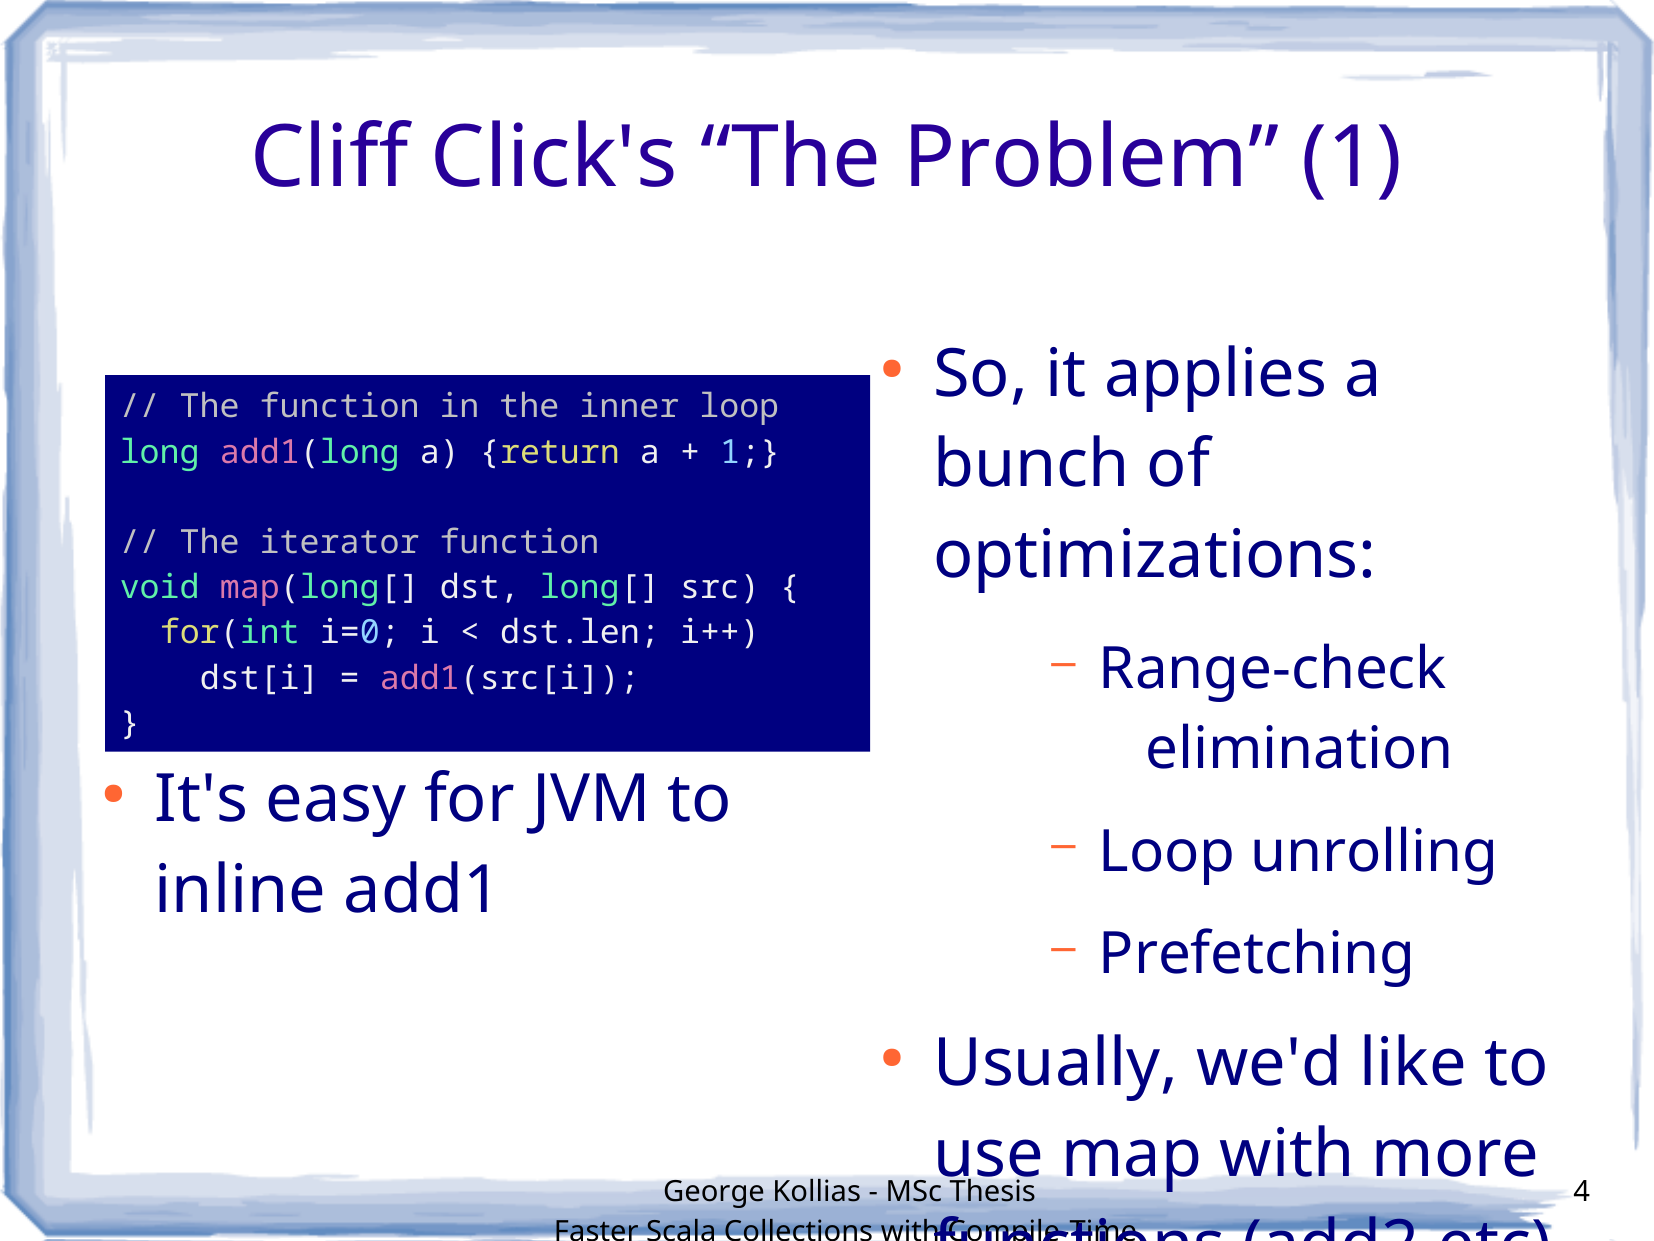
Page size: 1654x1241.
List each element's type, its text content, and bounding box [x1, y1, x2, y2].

picture [946, 1236, 954, 1241]
picture [969, 1227, 978, 1239]
picture [573, 1233, 580, 1239]
picture [1351, 1235, 1368, 1241]
picture [0, 0, 1654, 1241]
picture [614, 1227, 622, 1232]
list It's easy for JVM to inline add1 [83, 750, 811, 906]
text_box // The function in the inner loop long add1(long a) {return a + 1;} // The iterator function void map(long[] dst, long[] src) { for(int i=0; i < dst.len; i++) dst[i] = add1(src[i]); } [105, 375, 862, 698]
list So, it applies a bunch of optimizations: Range-check elimination Loop unrolling Prefetching Usually, we'd like to use map with more functions (add2 etc) [862, 324, 1572, 1086]
picture [1047, 1227, 1055, 1232]
picture [1098, 1227, 1105, 1241]
picture [1124, 1227, 1132, 1232]
picture [1448, 1235, 1464, 1241]
picture [988, 1227, 995, 1241]
picture [827, 1227, 836, 1239]
picture [846, 1227, 854, 1241]
picture [746, 1227, 755, 1239]
picture [1108, 1227, 1115, 1241]
picture [888, 1228, 895, 1241]
picture [926, 1227, 934, 1241]
picture [1125, 1236, 1140, 1241]
picture [1165, 1236, 1182, 1241]
picture [998, 1227, 1005, 1241]
picture [1310, 1235, 1327, 1241]
picture [946, 1221, 953, 1231]
title Cliff Click's “The Problem” (1) [82, 49, 1571, 257]
picture [704, 1233, 711, 1239]
picture [779, 1227, 787, 1232]
picture [680, 1233, 687, 1239]
